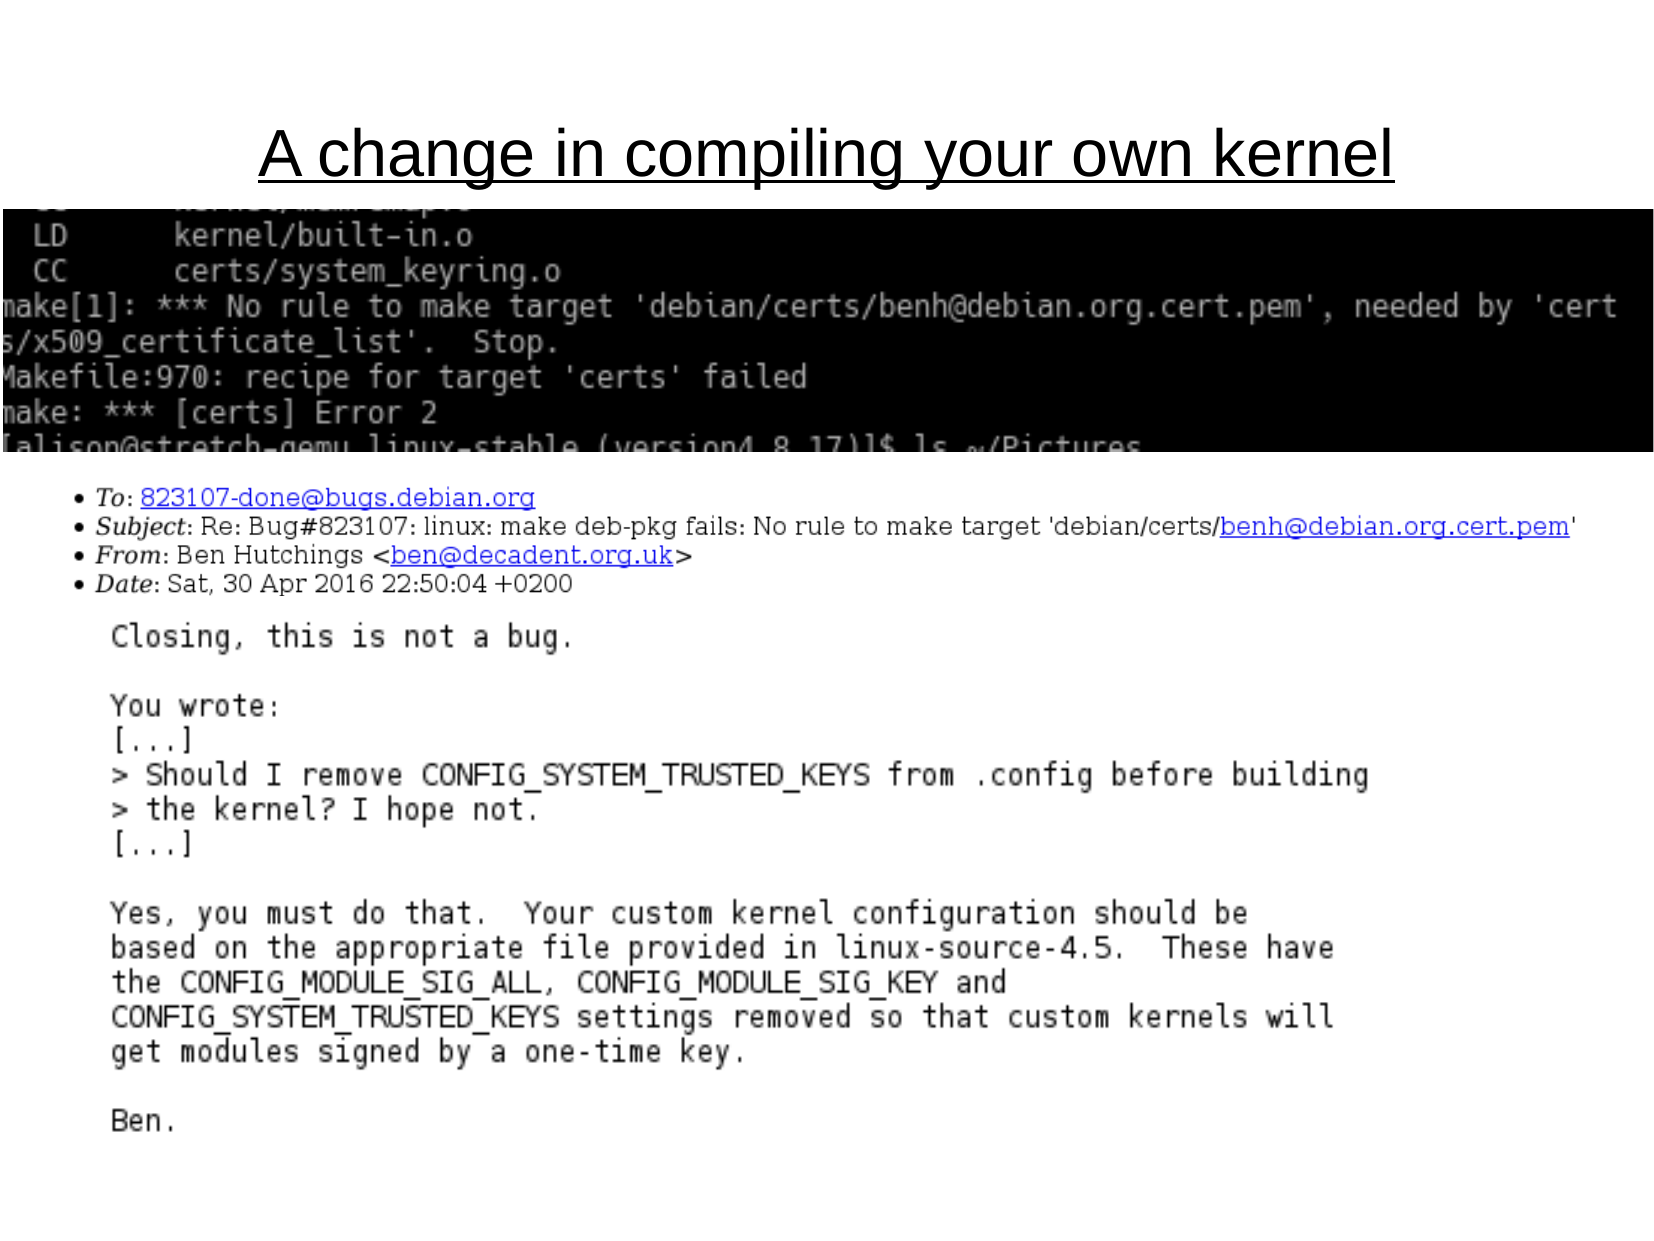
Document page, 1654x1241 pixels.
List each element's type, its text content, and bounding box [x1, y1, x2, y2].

picture [3, 209, 1654, 452]
picture [0, 464, 1654, 1164]
title A change in compiling your own kernel [82, 49, 1571, 209]
